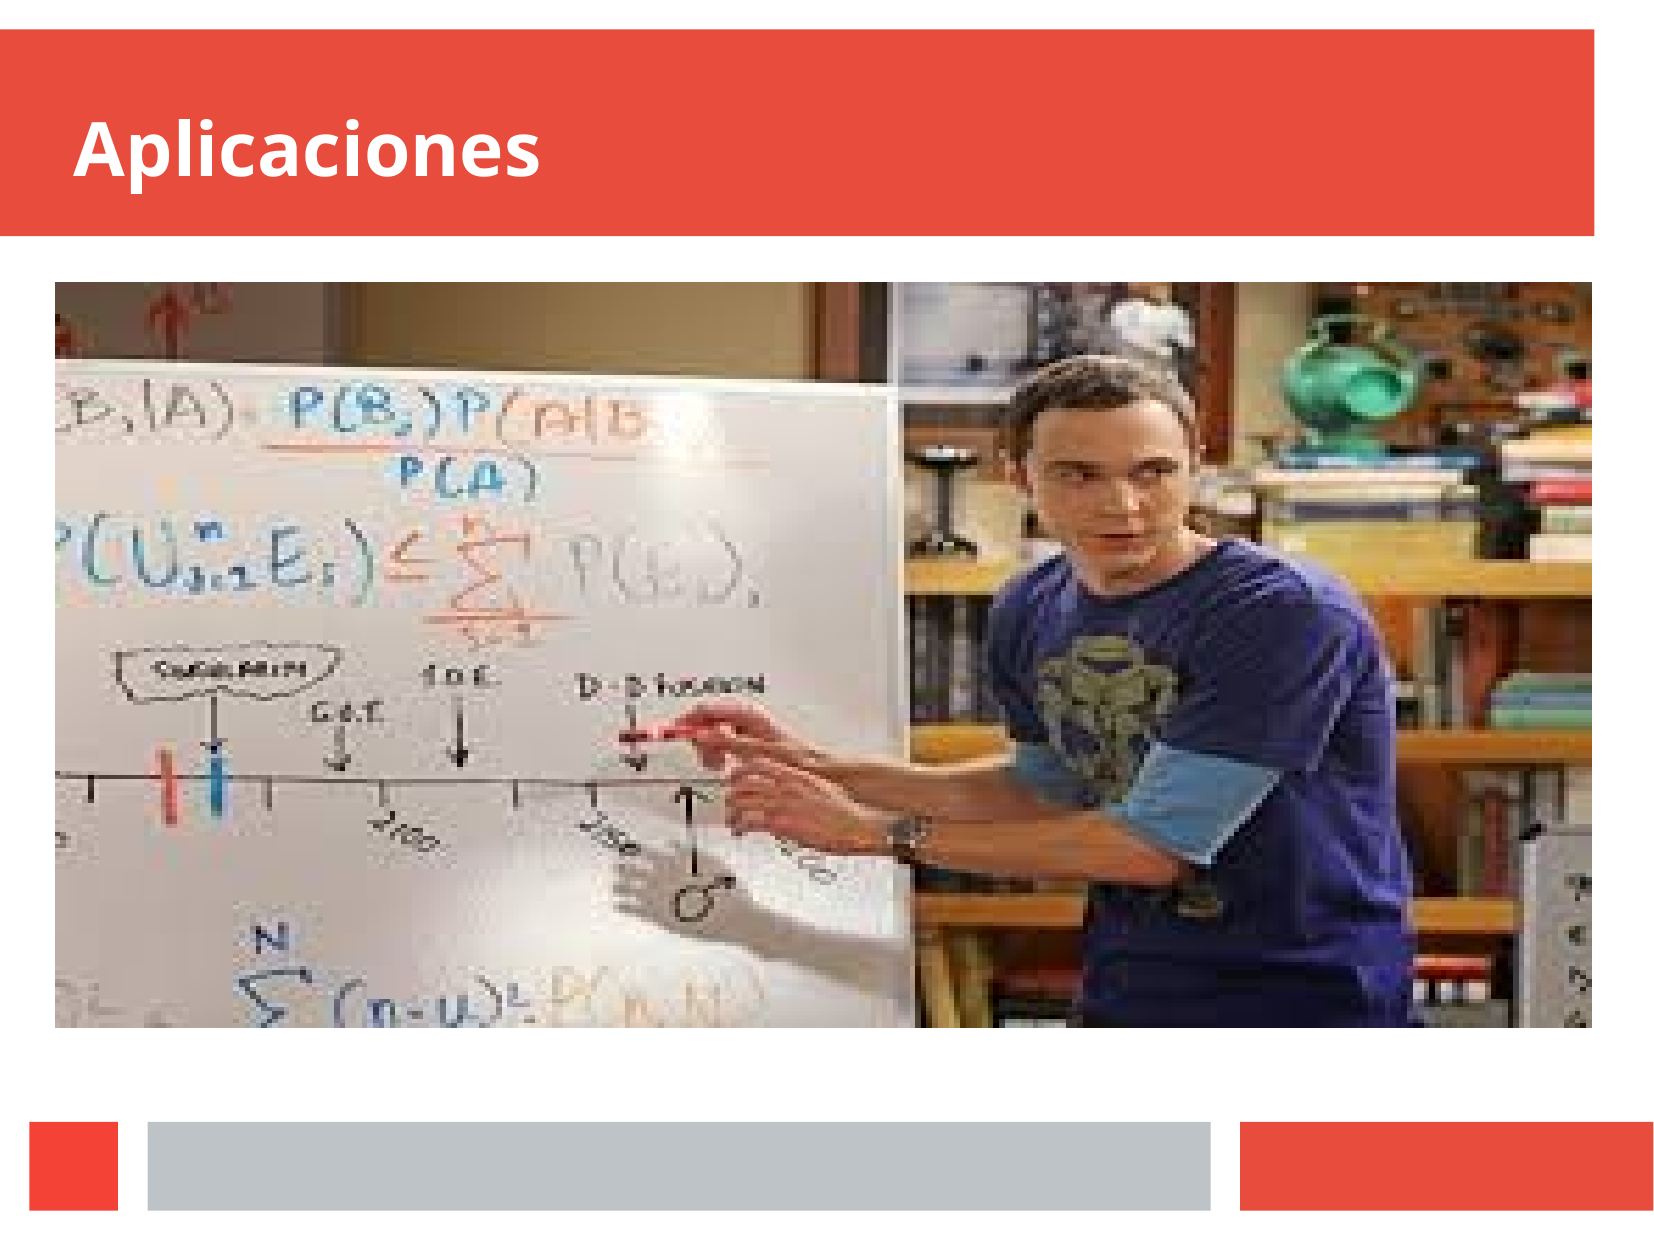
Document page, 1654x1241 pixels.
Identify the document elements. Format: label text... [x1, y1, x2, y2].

picture [55, 282, 1592, 1028]
title Aplicaciones [59, 59, 1595, 207]
